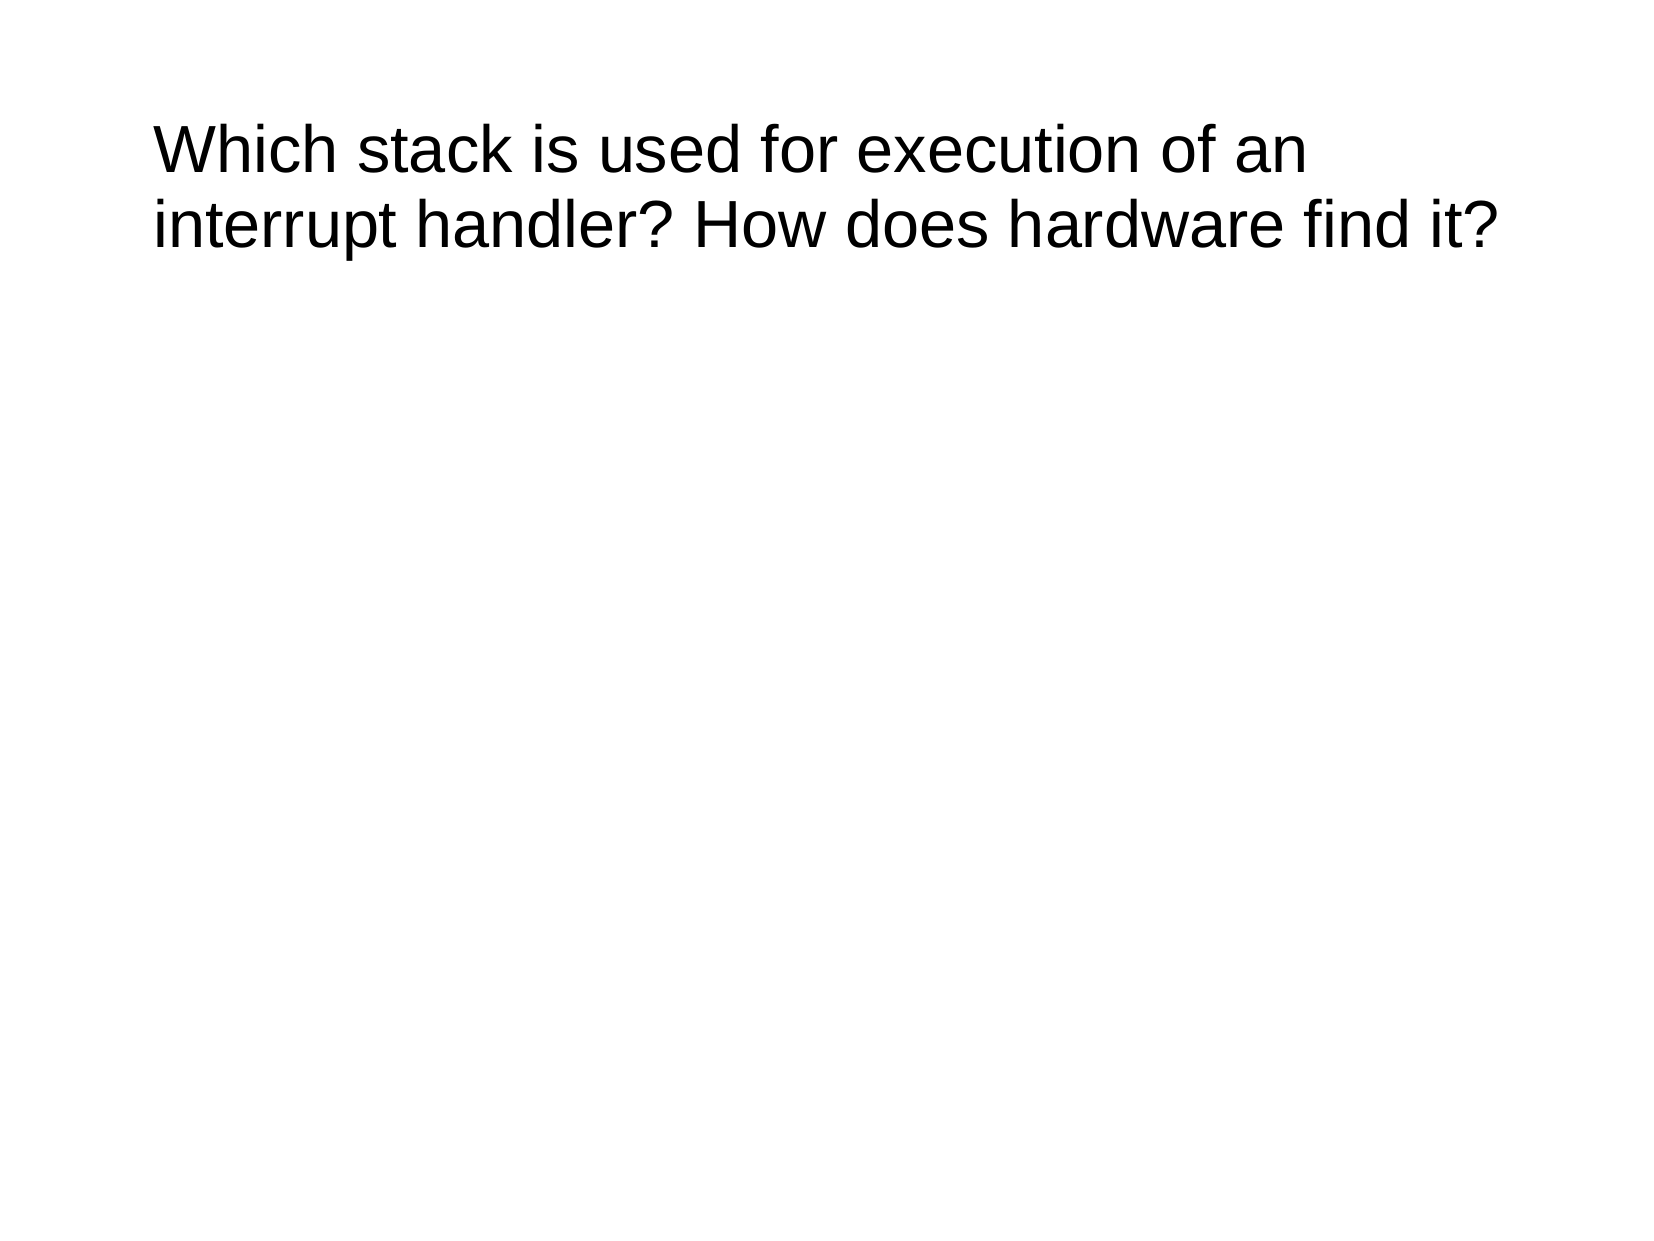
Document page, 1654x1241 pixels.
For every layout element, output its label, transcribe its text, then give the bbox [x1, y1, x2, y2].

list Which stack is used for execution of an interrupt handler? How does hardware find it? [82, 112, 1571, 1010]
